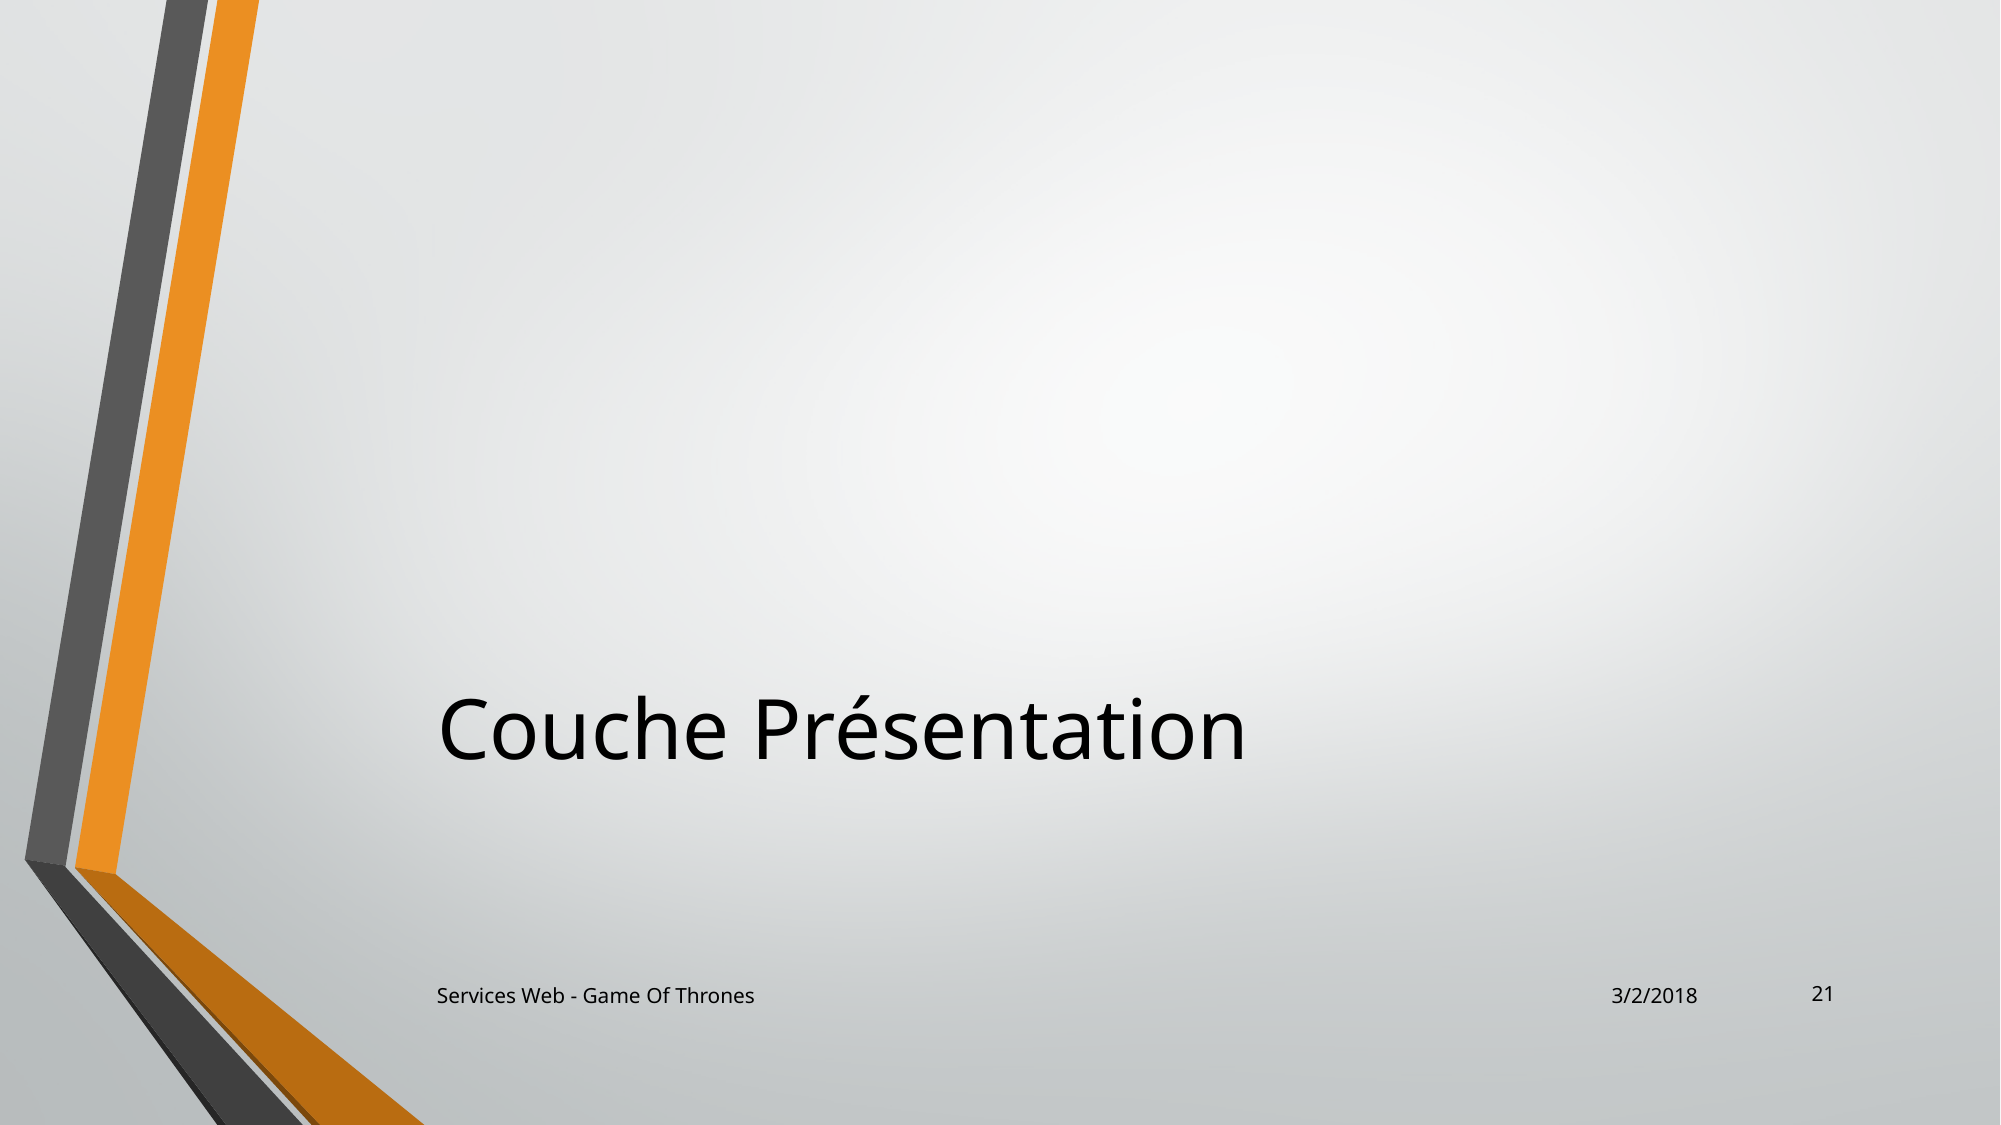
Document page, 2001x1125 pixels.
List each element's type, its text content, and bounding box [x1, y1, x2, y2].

text_box ‹#› [1796, 965, 1887, 1025]
text_box 3/2/2018 [1596, 965, 1785, 1025]
title Couche Présentation [421, 437, 1887, 784]
text_box Services Web - Game Of Thrones [421, 965, 1585, 1025]
